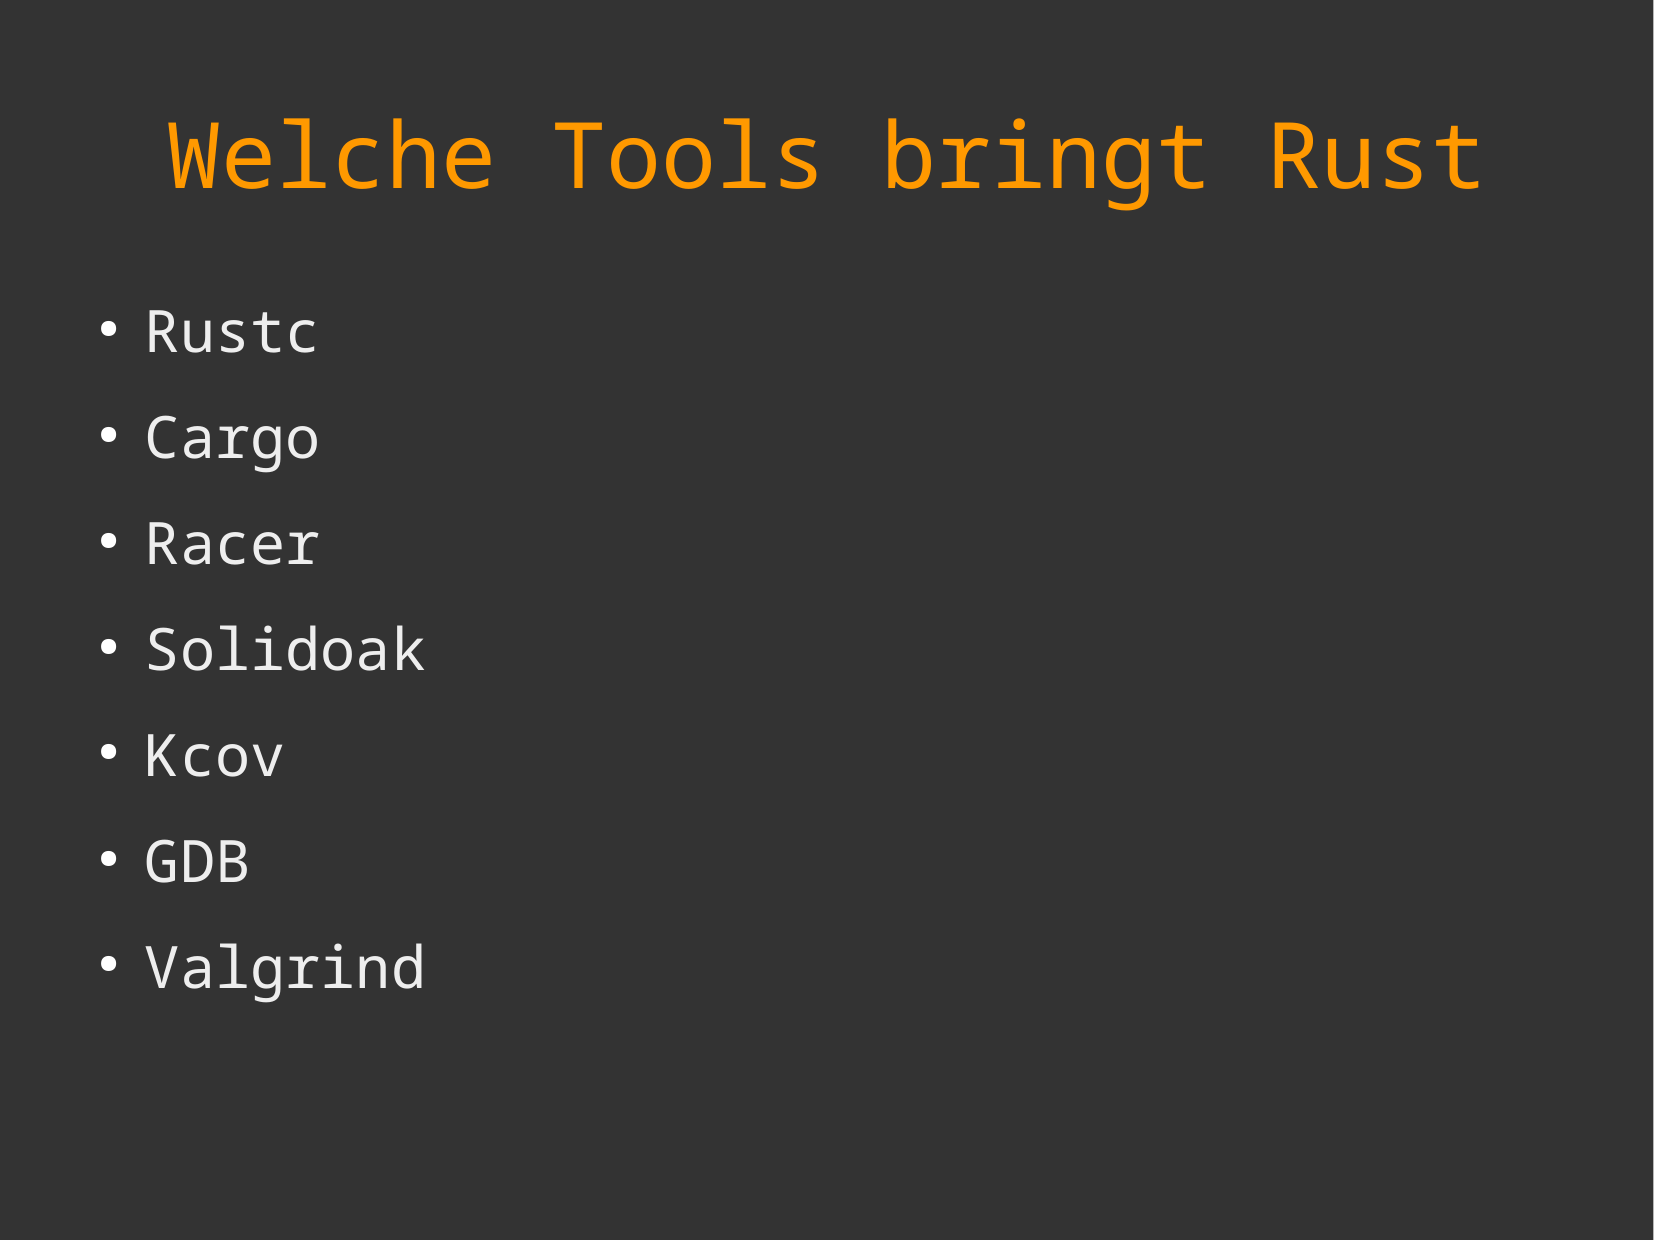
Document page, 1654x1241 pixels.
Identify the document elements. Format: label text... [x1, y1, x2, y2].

list Rustc Cargo Racer Solidoak Kcov GDB Valgrind [82, 290, 1571, 1010]
title Welche Tools bringt Rust [82, 49, 1571, 257]
